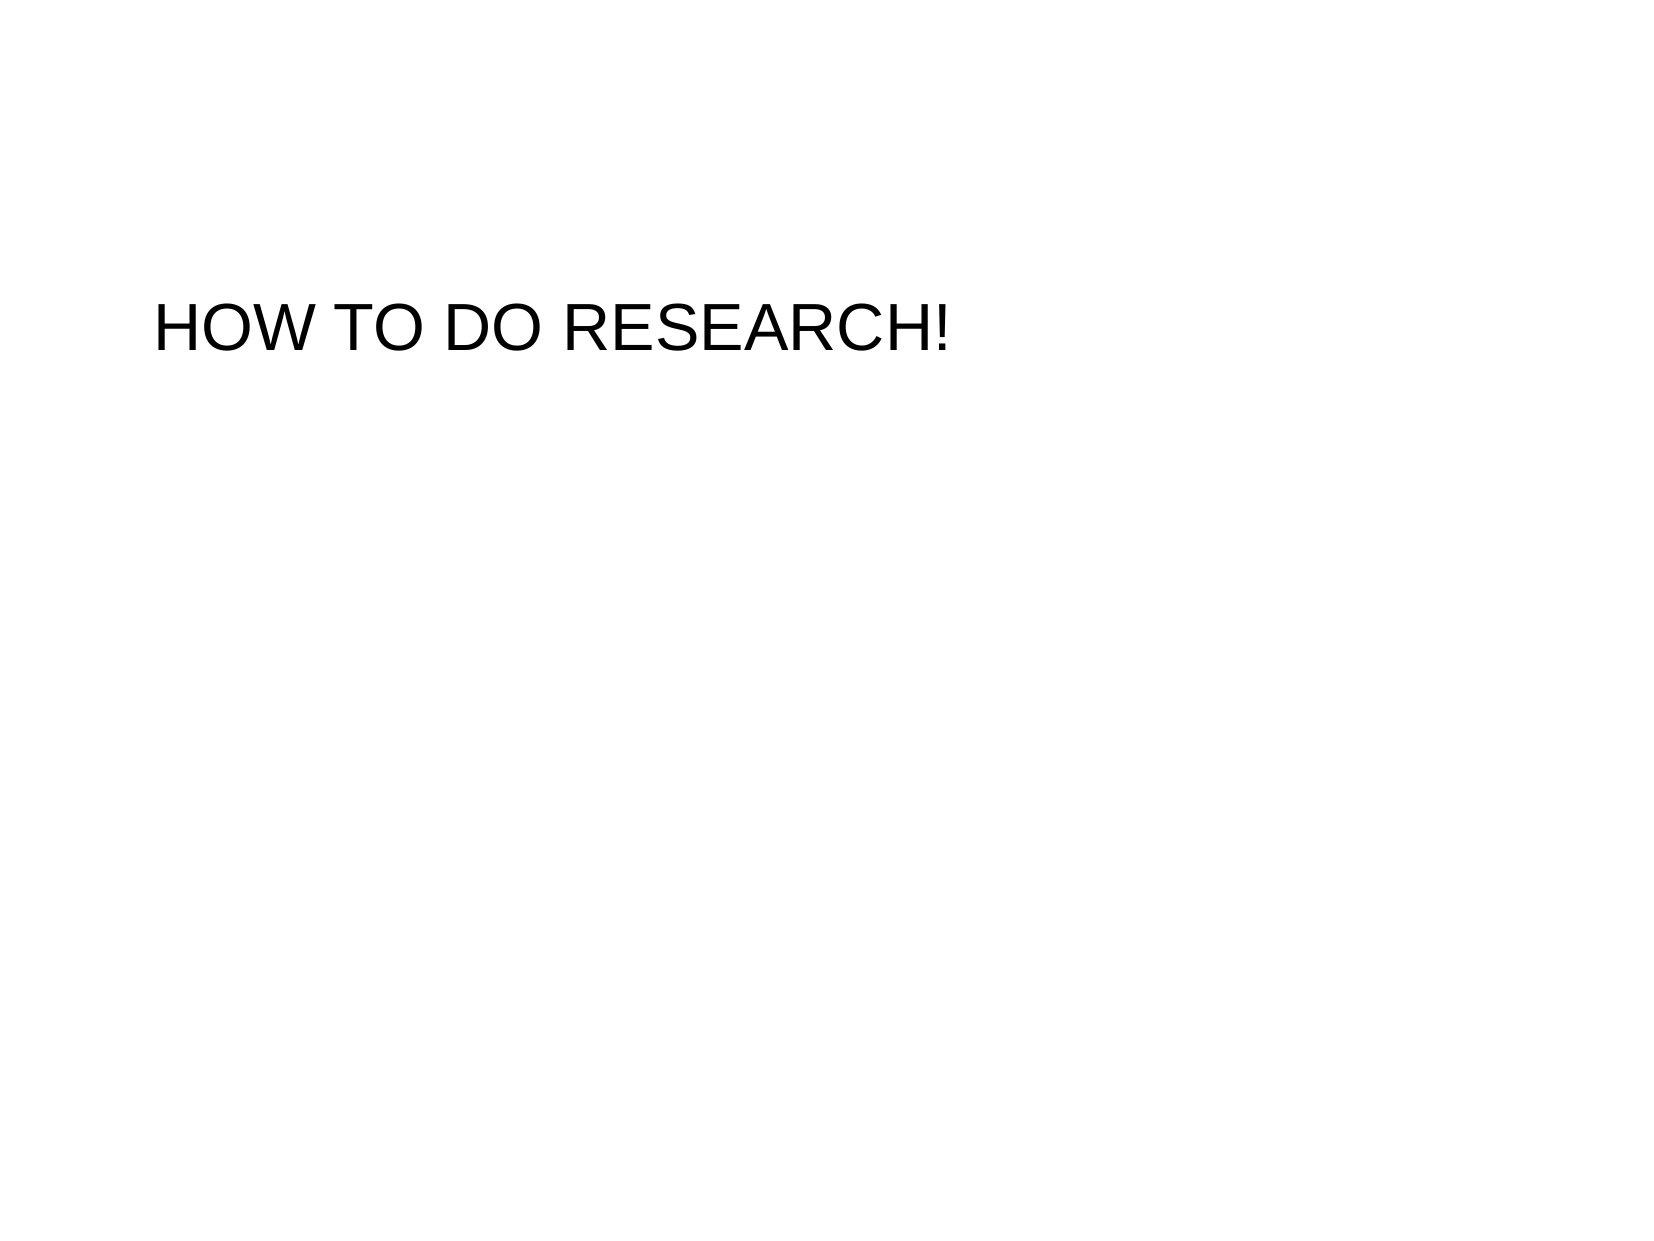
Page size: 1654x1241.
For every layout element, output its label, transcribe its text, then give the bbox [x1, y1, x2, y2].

list HOW TO DO RESEARCH! [82, 290, 1571, 1010]
